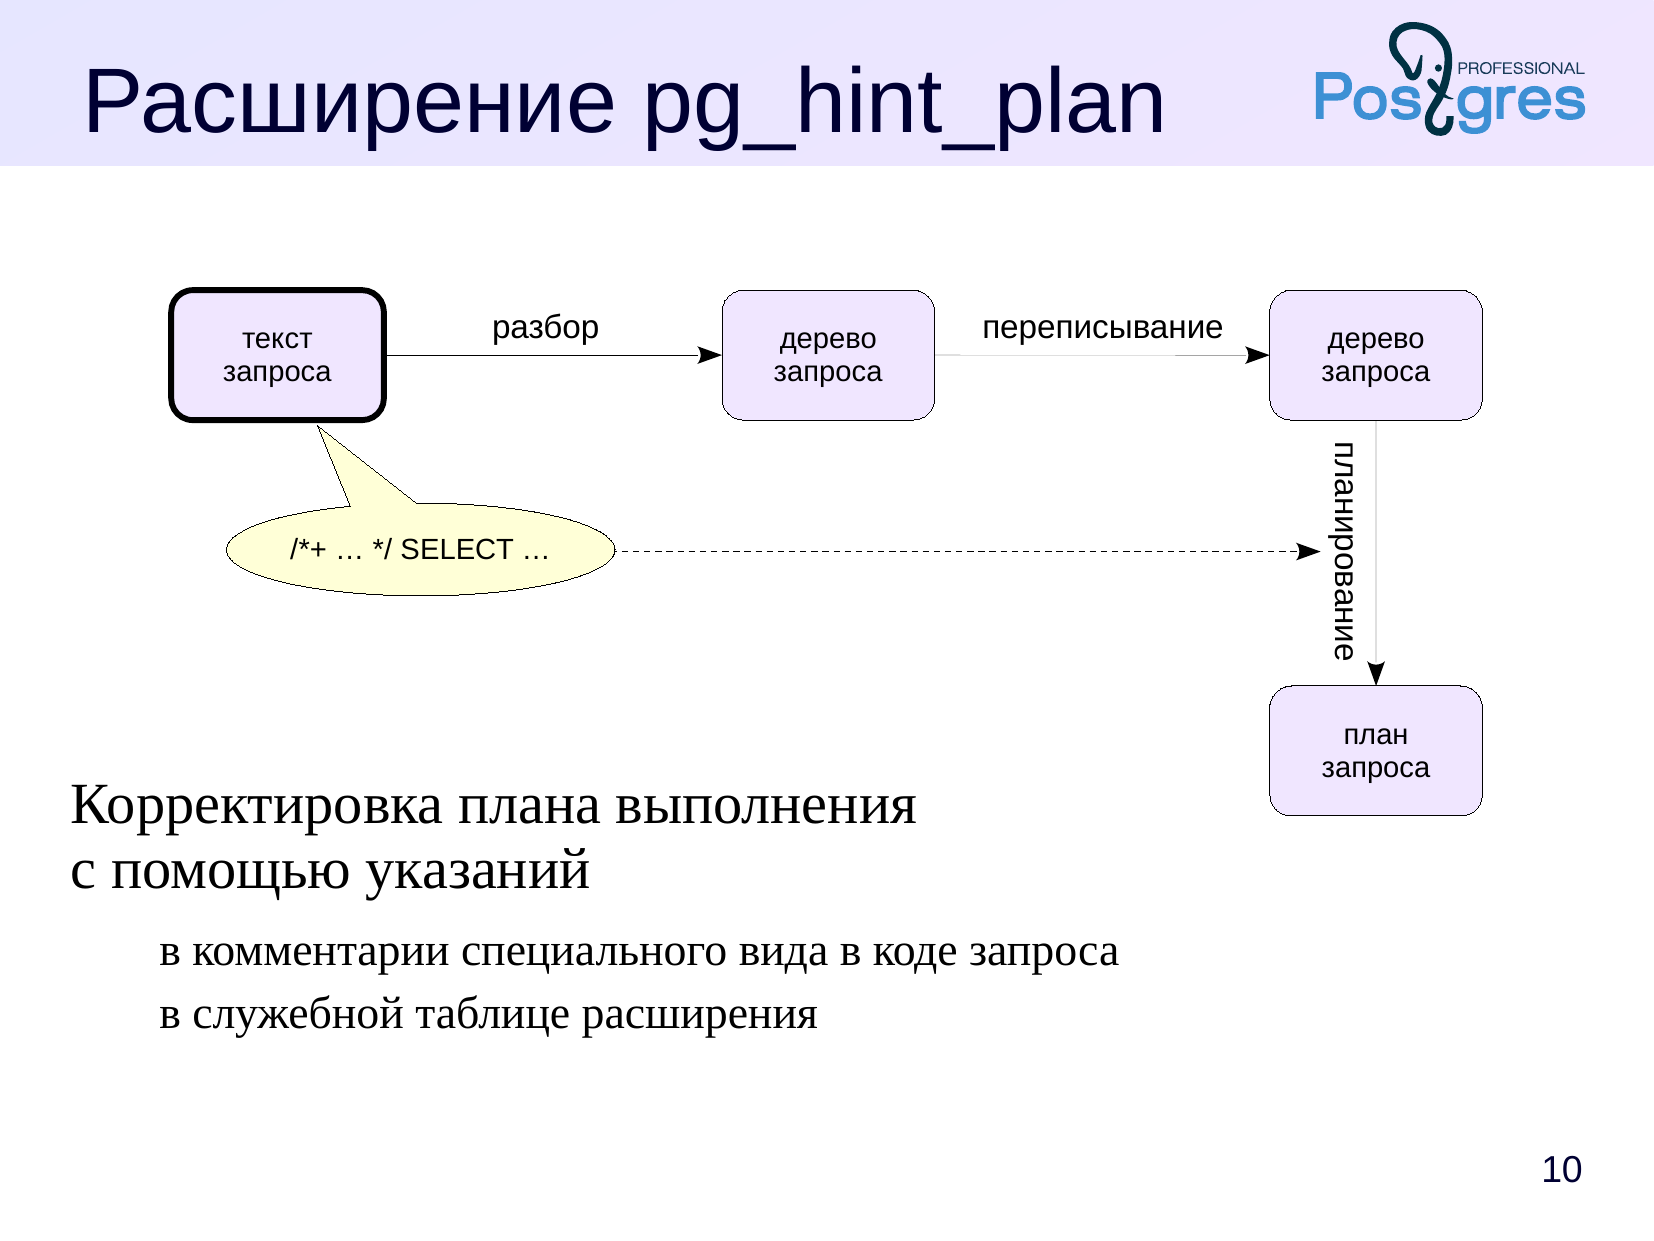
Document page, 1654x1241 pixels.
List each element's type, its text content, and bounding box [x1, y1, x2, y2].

text_box переписывание [967, 301, 1239, 354]
text_box план запроса [1269, 685, 1483, 816]
text_box дерево запроса [1269, 290, 1483, 421]
text_box планирование [1320, 426, 1373, 677]
text_box текст запроса [171, 290, 384, 421]
list Корректировка плана выполнения с помощью указаний в комментарии специального вида в коде запроса в служебной таблице расширения [70, 771, 1179, 1081]
text_box /*+ … */ SELECT … [226, 425, 616, 596]
text_box дерево запроса [722, 290, 935, 421]
text_box разбор [477, 301, 615, 354]
title Расширение pg_hint_plan [82, 49, 1252, 153]
